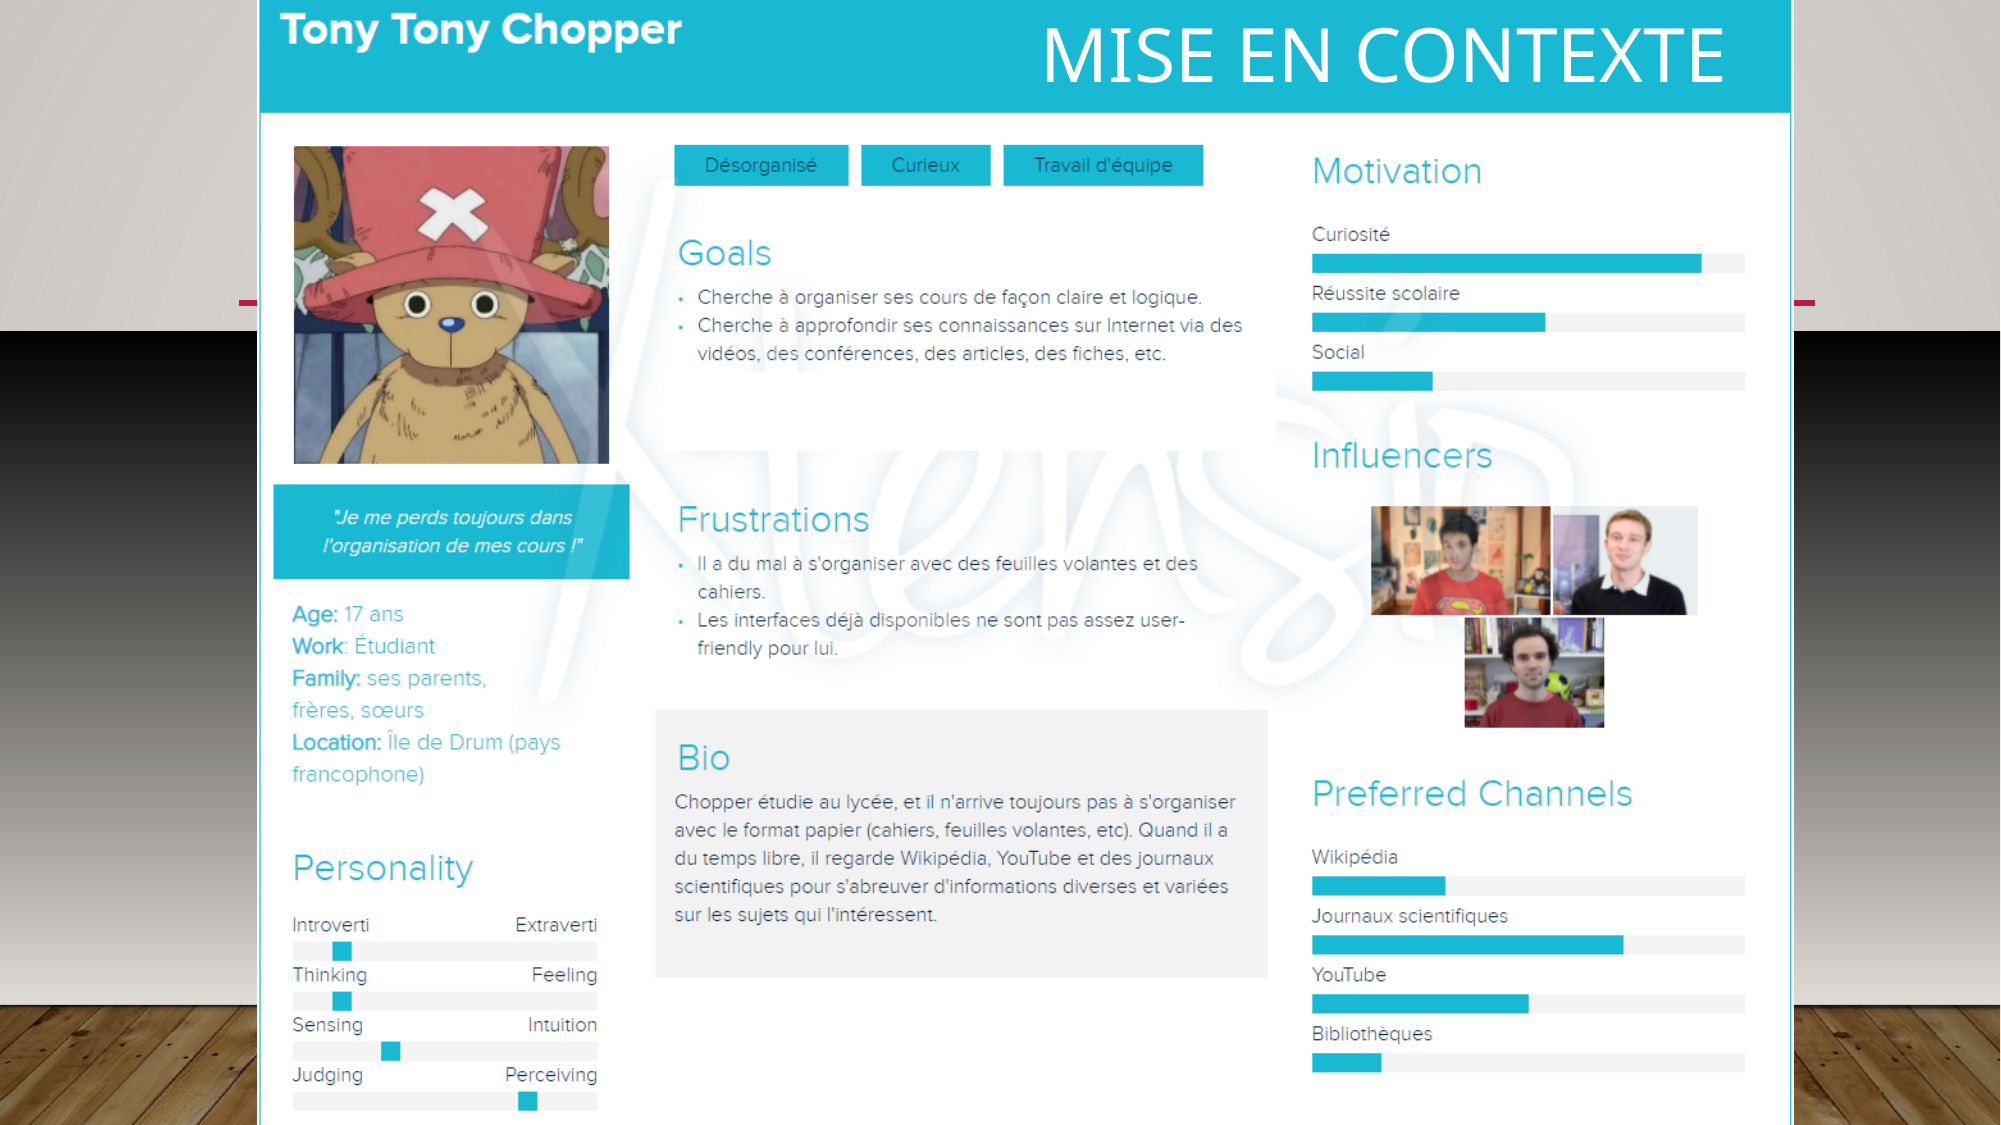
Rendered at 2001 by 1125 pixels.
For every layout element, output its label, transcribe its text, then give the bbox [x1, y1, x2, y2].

text_box MISE EN CONTEXTE [1025, 0, 1742, 107]
picture [257, 0, 1794, 1125]
